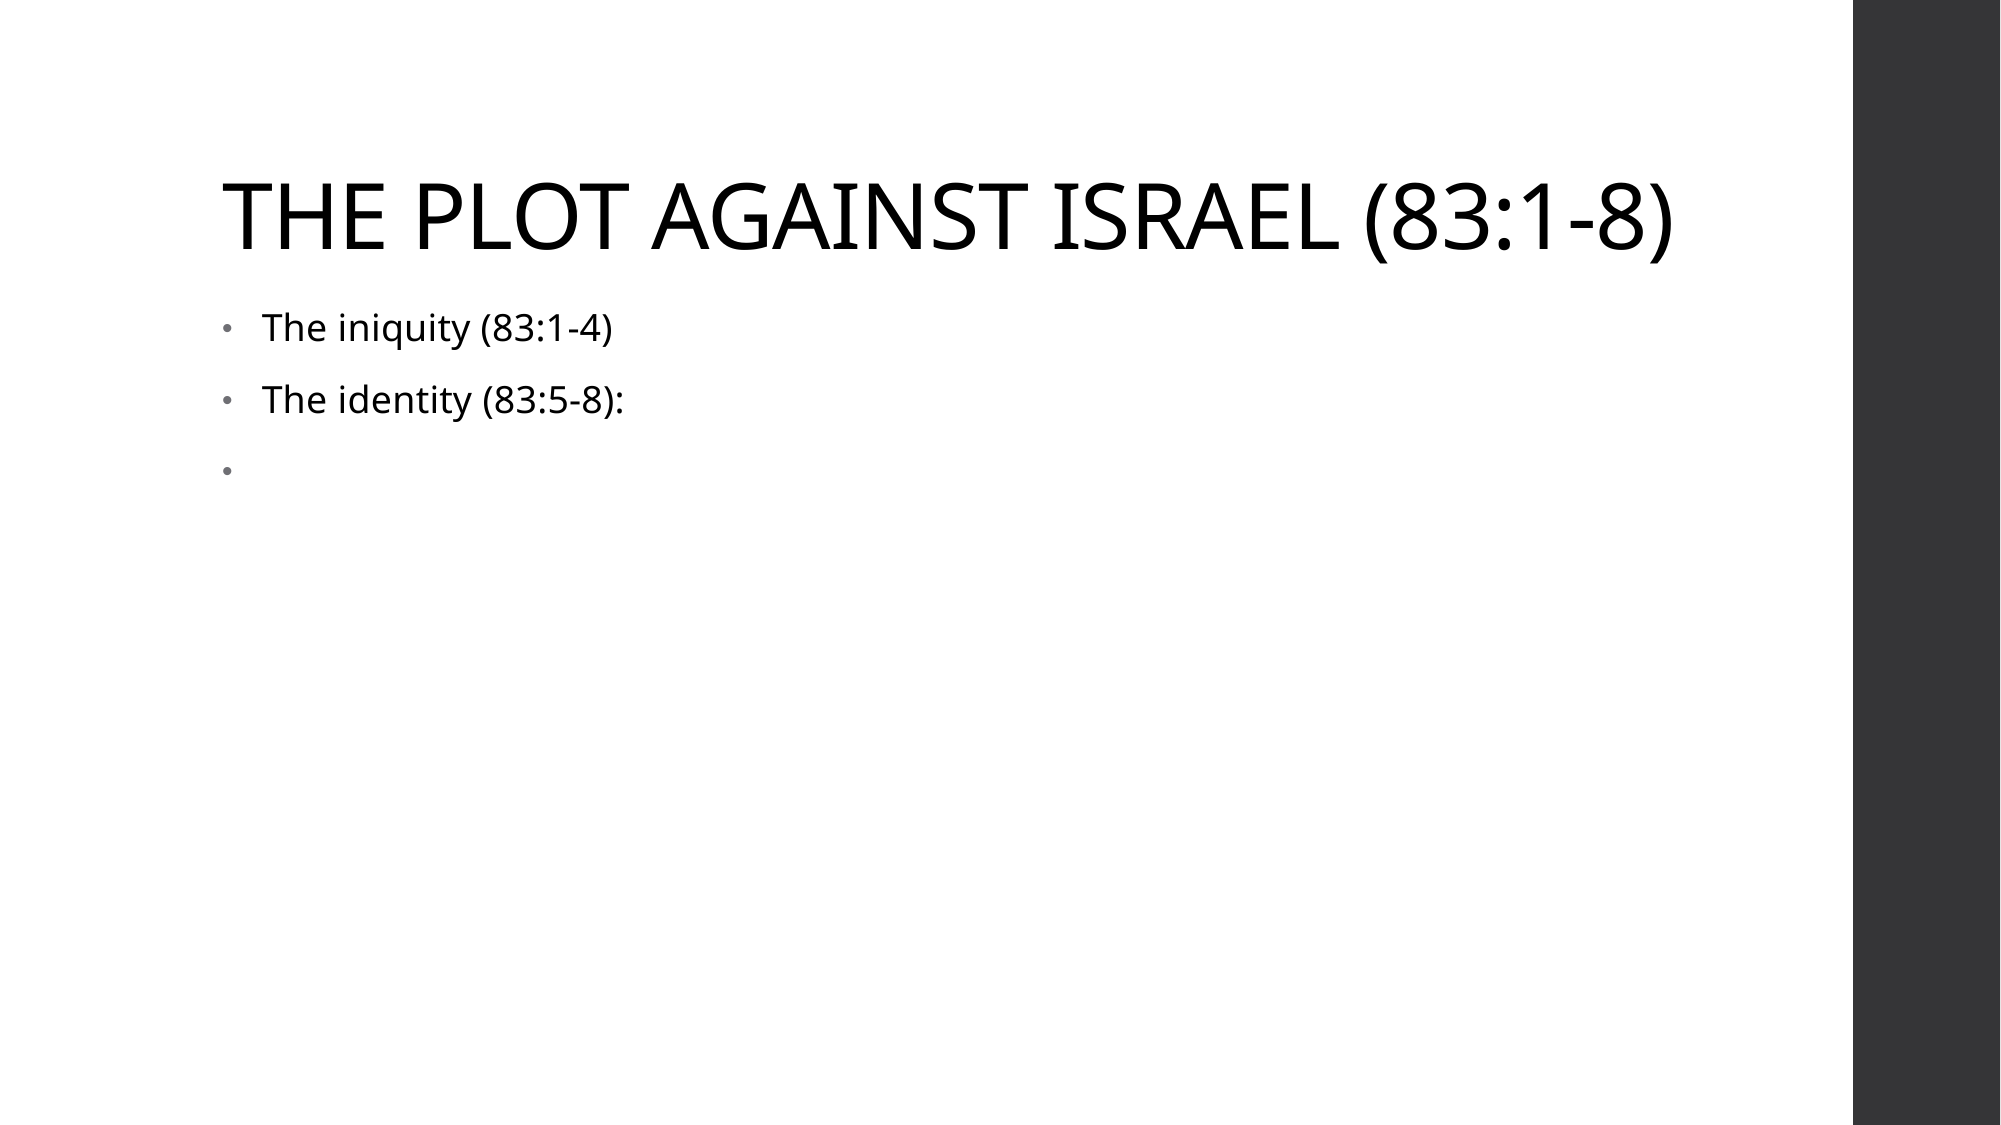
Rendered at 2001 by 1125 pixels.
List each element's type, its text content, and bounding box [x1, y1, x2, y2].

list The iniquity (83:1-4) The identity (83:5-8): [206, 299, 1617, 1014]
title THE PLOT AGAINST ISRAEL (83:1-8) [206, 60, 1797, 278]
